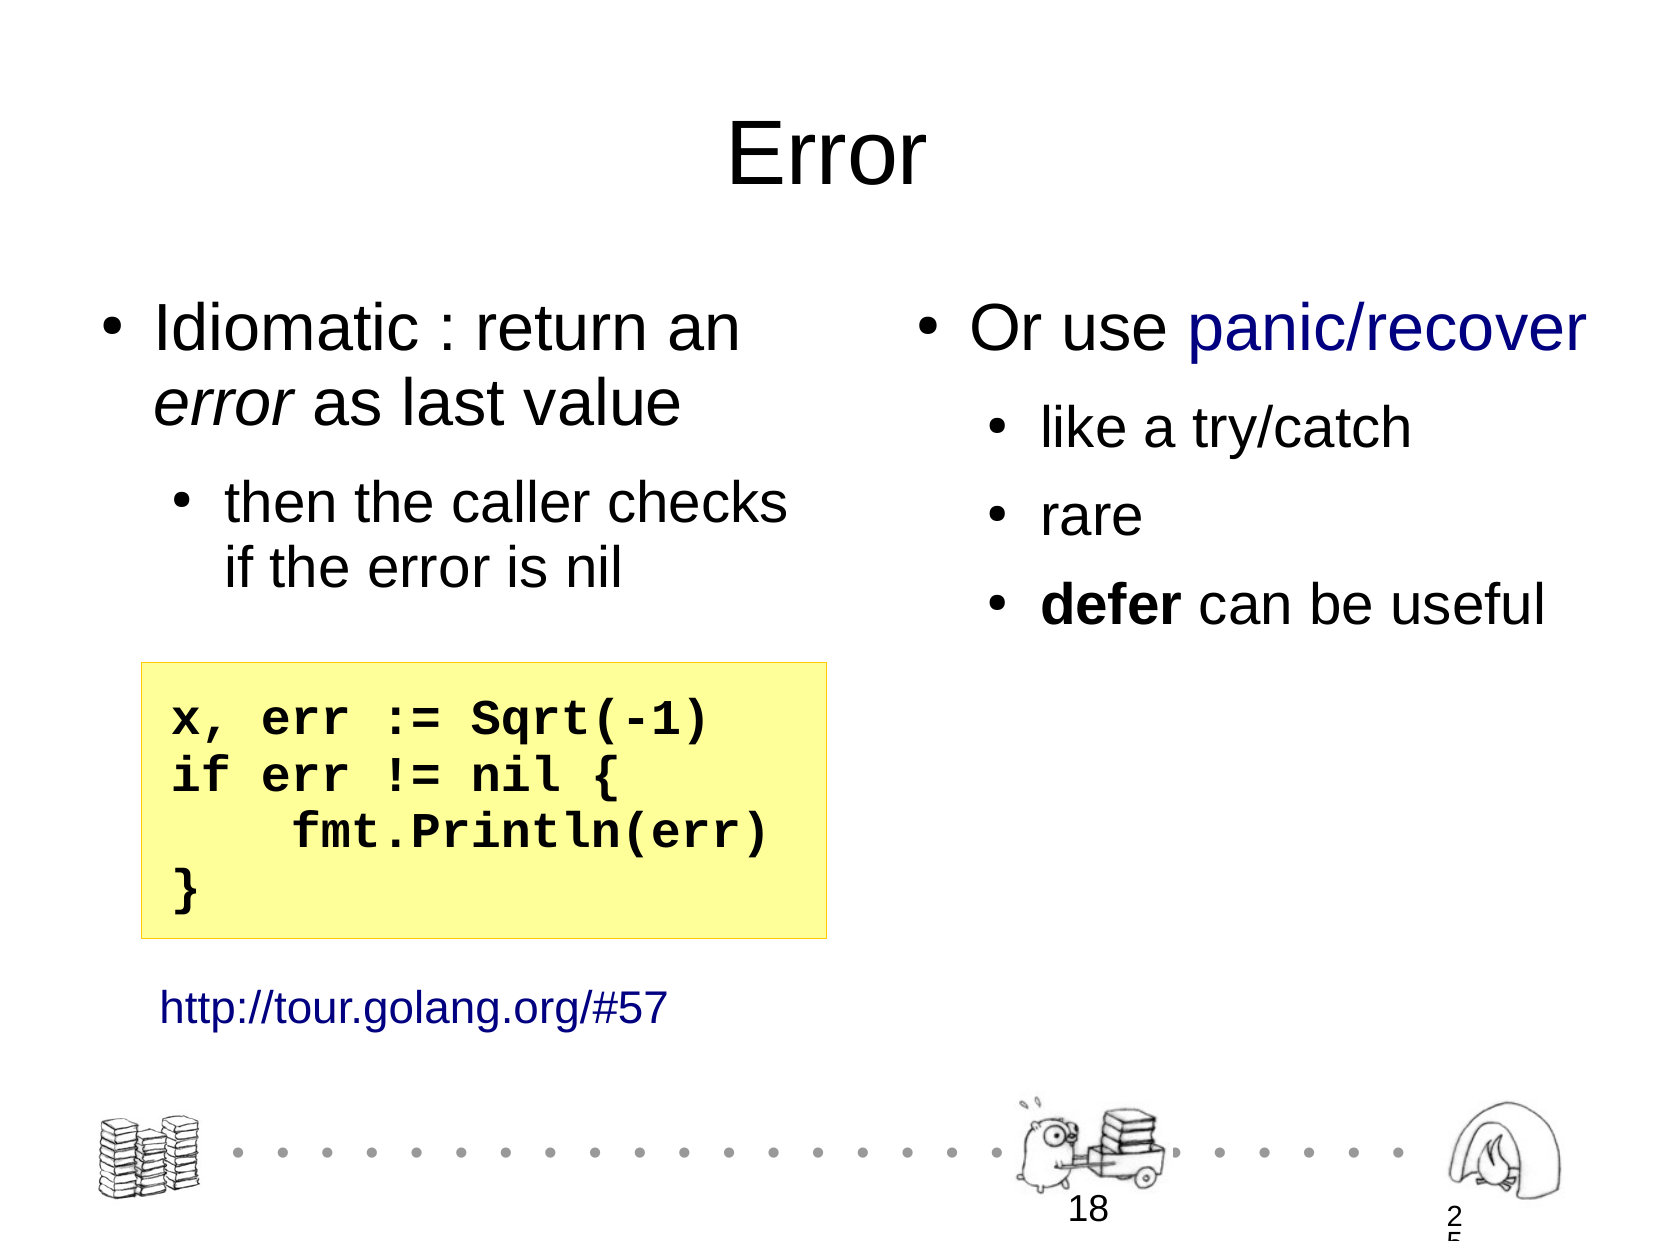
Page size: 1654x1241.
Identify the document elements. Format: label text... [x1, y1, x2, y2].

list Idiomatic : return an error as last value then the caller checks if the error is nil [82, 290, 809, 709]
title Error [82, 49, 1571, 257]
text_box http://tour.golang.org/#57 [144, 974, 685, 1041]
picture [1004, 1090, 1173, 1200]
list x, err := Sqrt(-1) if err != nil { fmt.Println(err) } [141, 662, 827, 939]
list Or use panic/recover like a try/catch rare defer can be useful [898, 290, 1625, 727]
picture [88, 1092, 207, 1211]
picture [1441, 1092, 1565, 1211]
